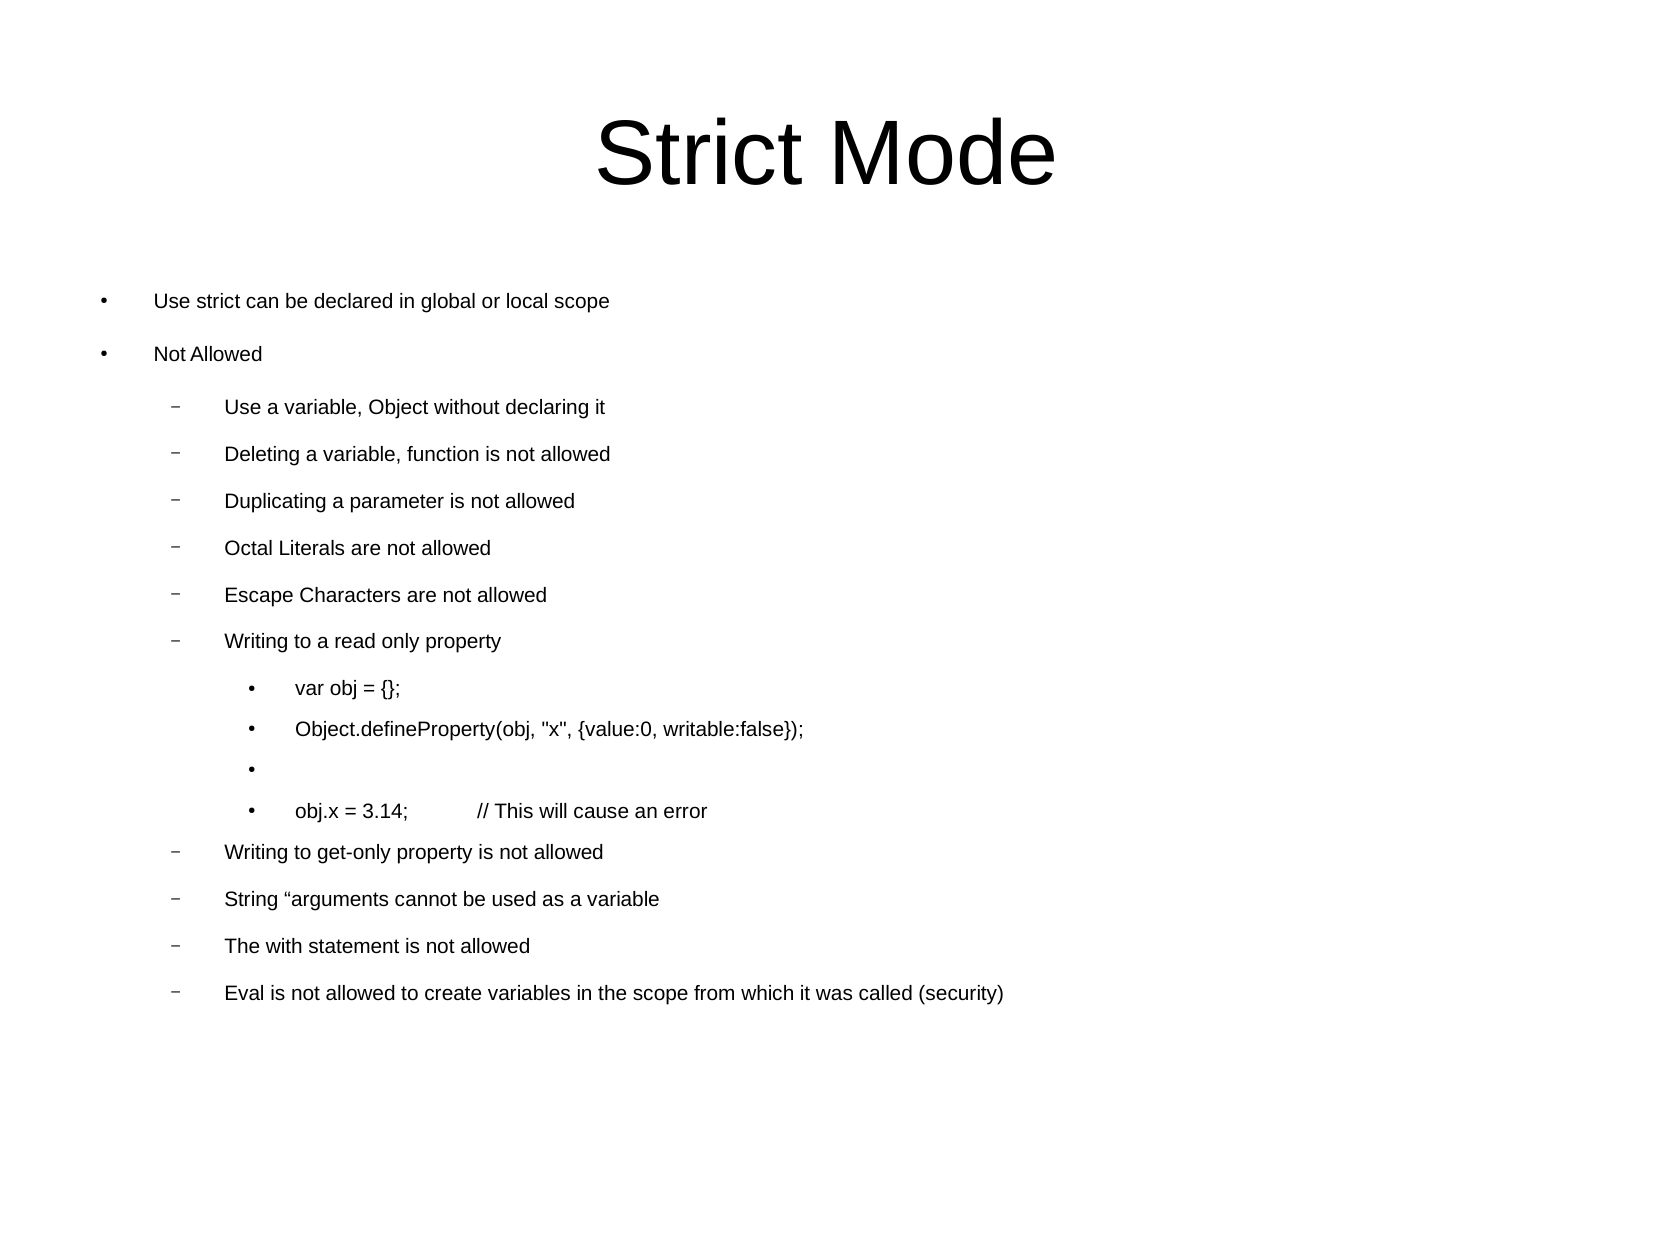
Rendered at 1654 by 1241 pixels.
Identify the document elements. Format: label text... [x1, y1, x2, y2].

list Use strict can be declared in global or local scope Not Allowed Use a variable, Object without declaring it Deleting a variable, function is not allowed Duplicating a parameter is not allowed Octal Literals are not allowed Escape Characters are not allowed Writing to a read only property var obj = {}; Object.defineProperty(obj, "x", {value:0, writable:false}); obj.x = 3.14; // This will cause an error Writing to get-only property is not allowed String “arguments cannot be used as a variable The with statement is not allowed Eval is not allowed to create variables in the scope from which it was called (security) [82, 290, 1571, 1171]
title Strict Mode [82, 49, 1571, 257]
